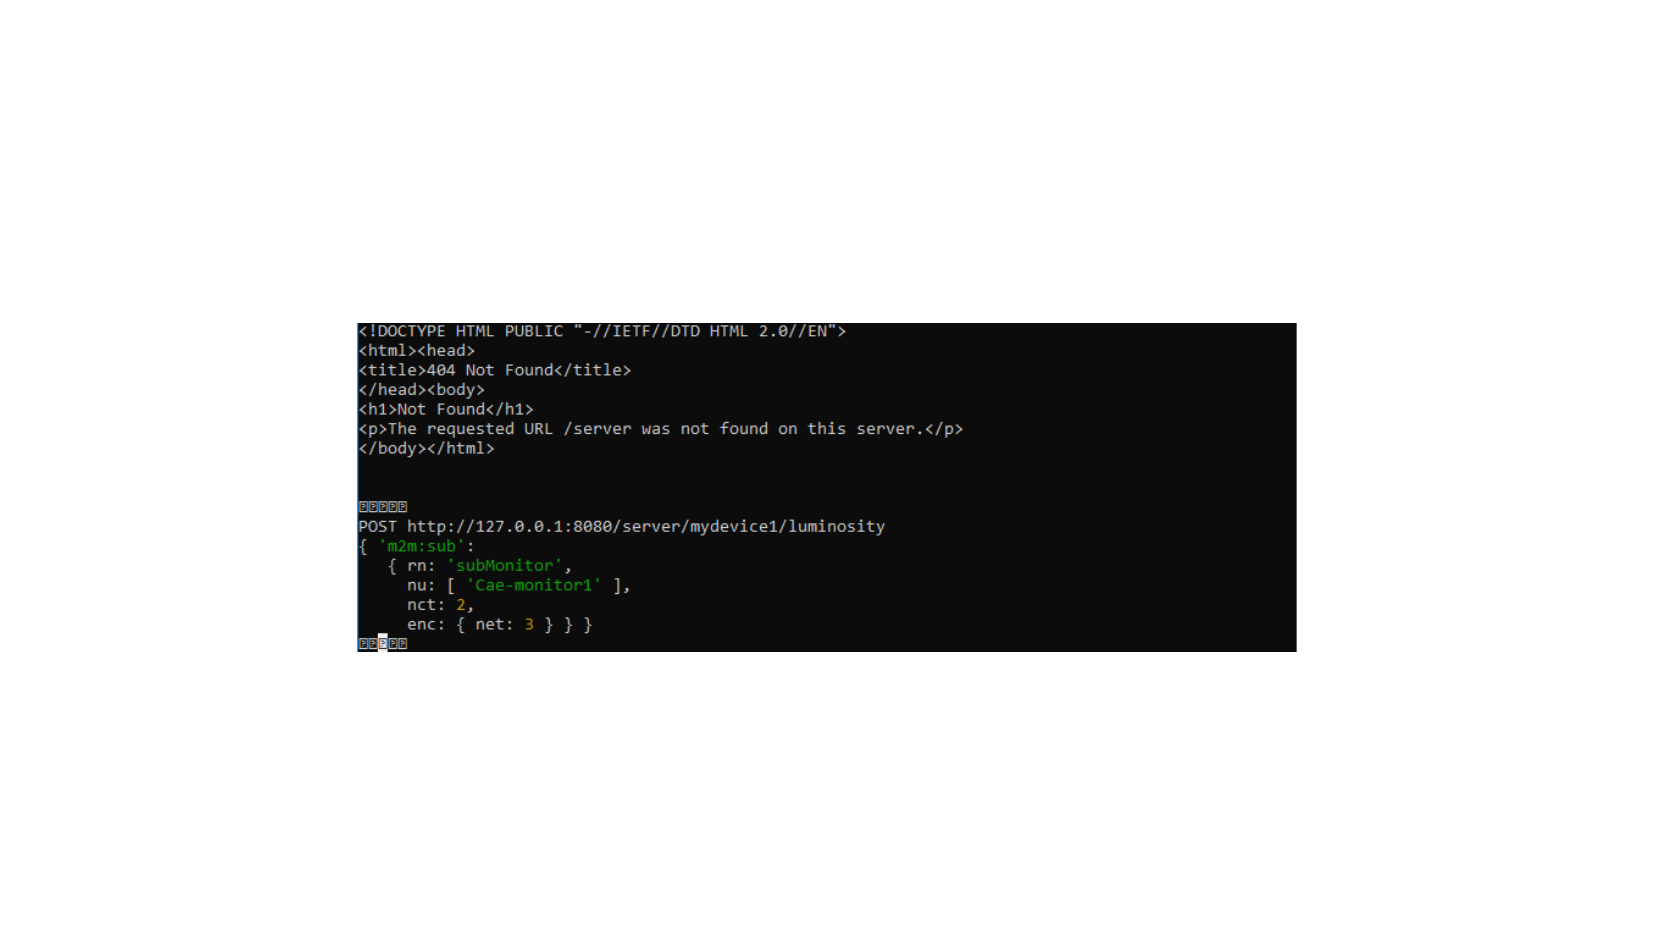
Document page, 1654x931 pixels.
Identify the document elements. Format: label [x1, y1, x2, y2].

picture [356, 323, 1297, 652]
